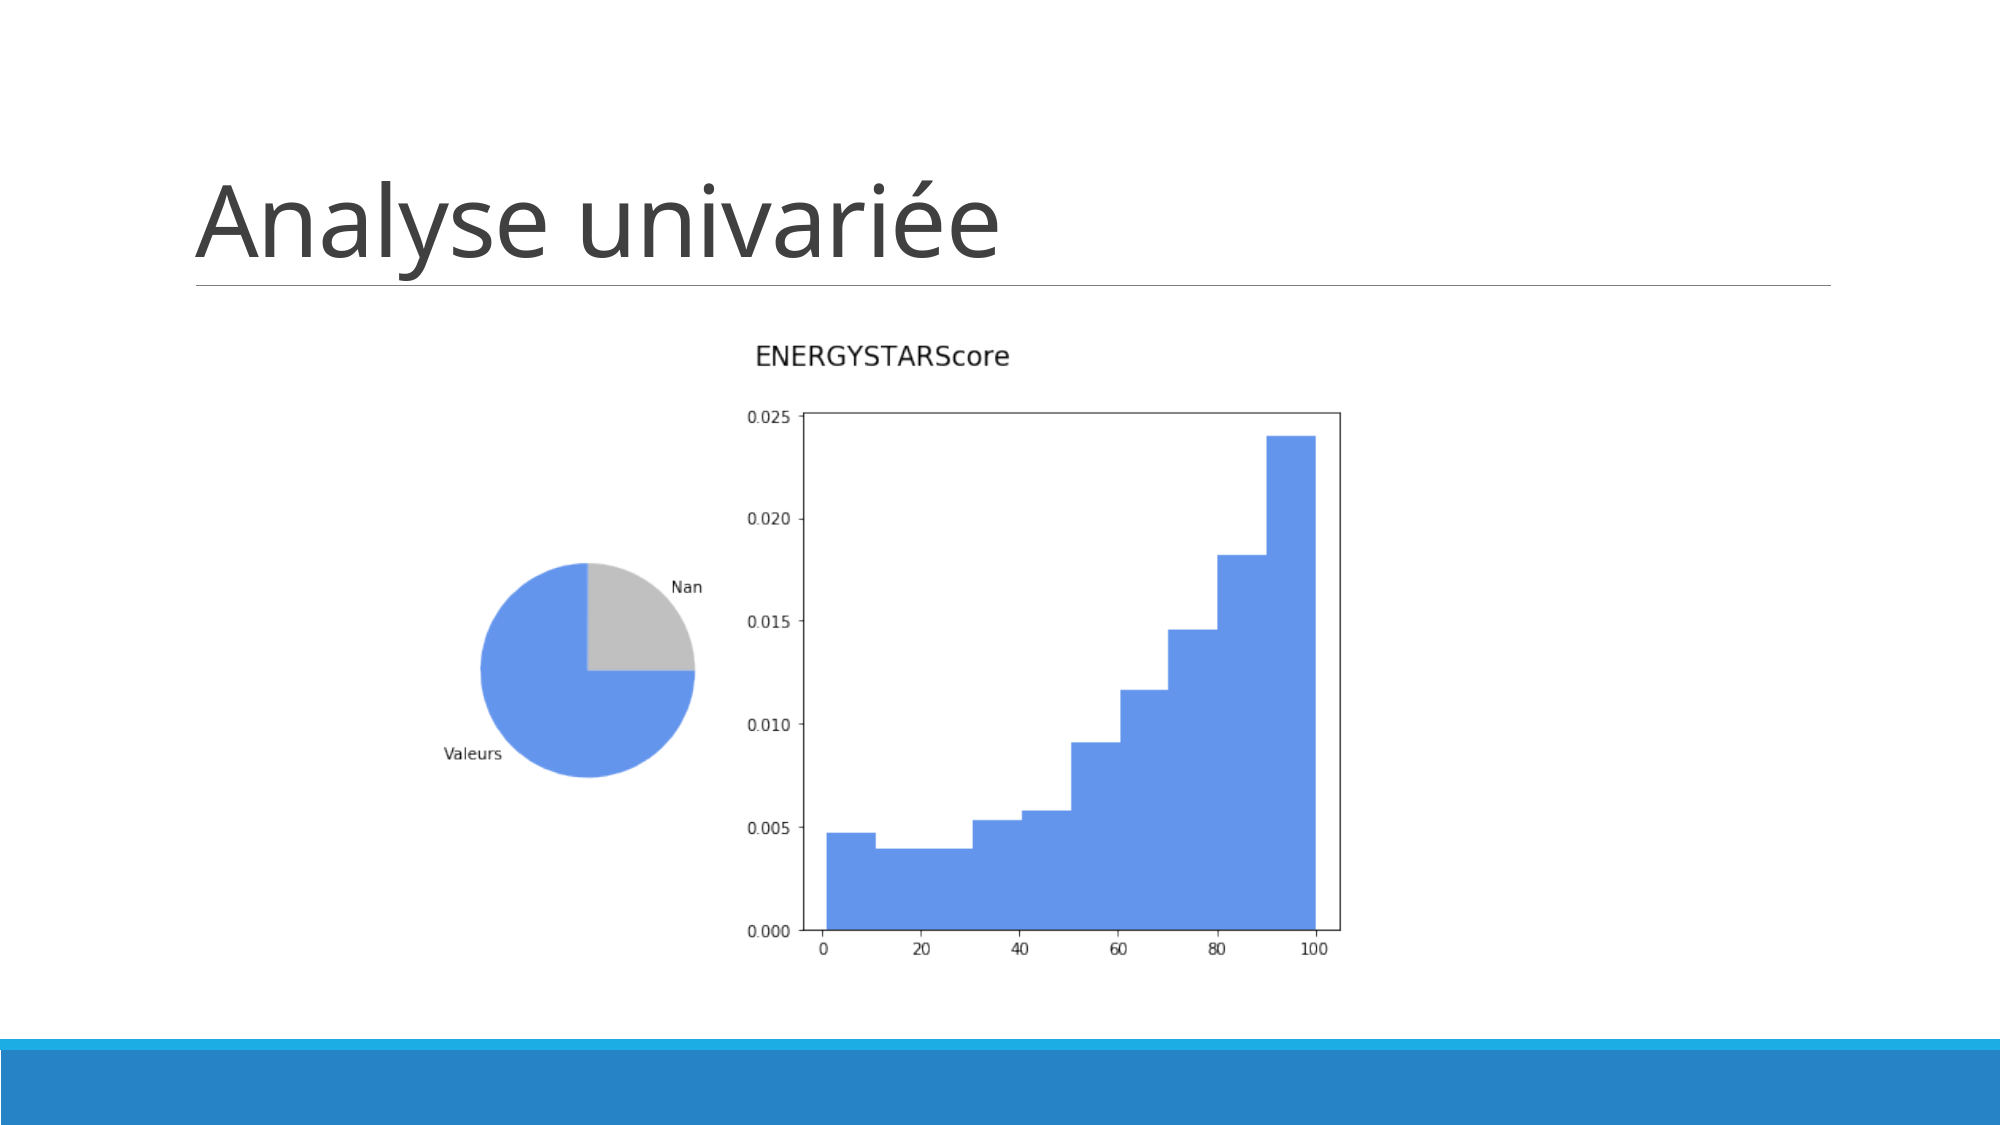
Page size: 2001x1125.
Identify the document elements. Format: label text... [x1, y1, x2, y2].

title Analyse univariée [180, 47, 1831, 286]
picture [433, 333, 1351, 968]
